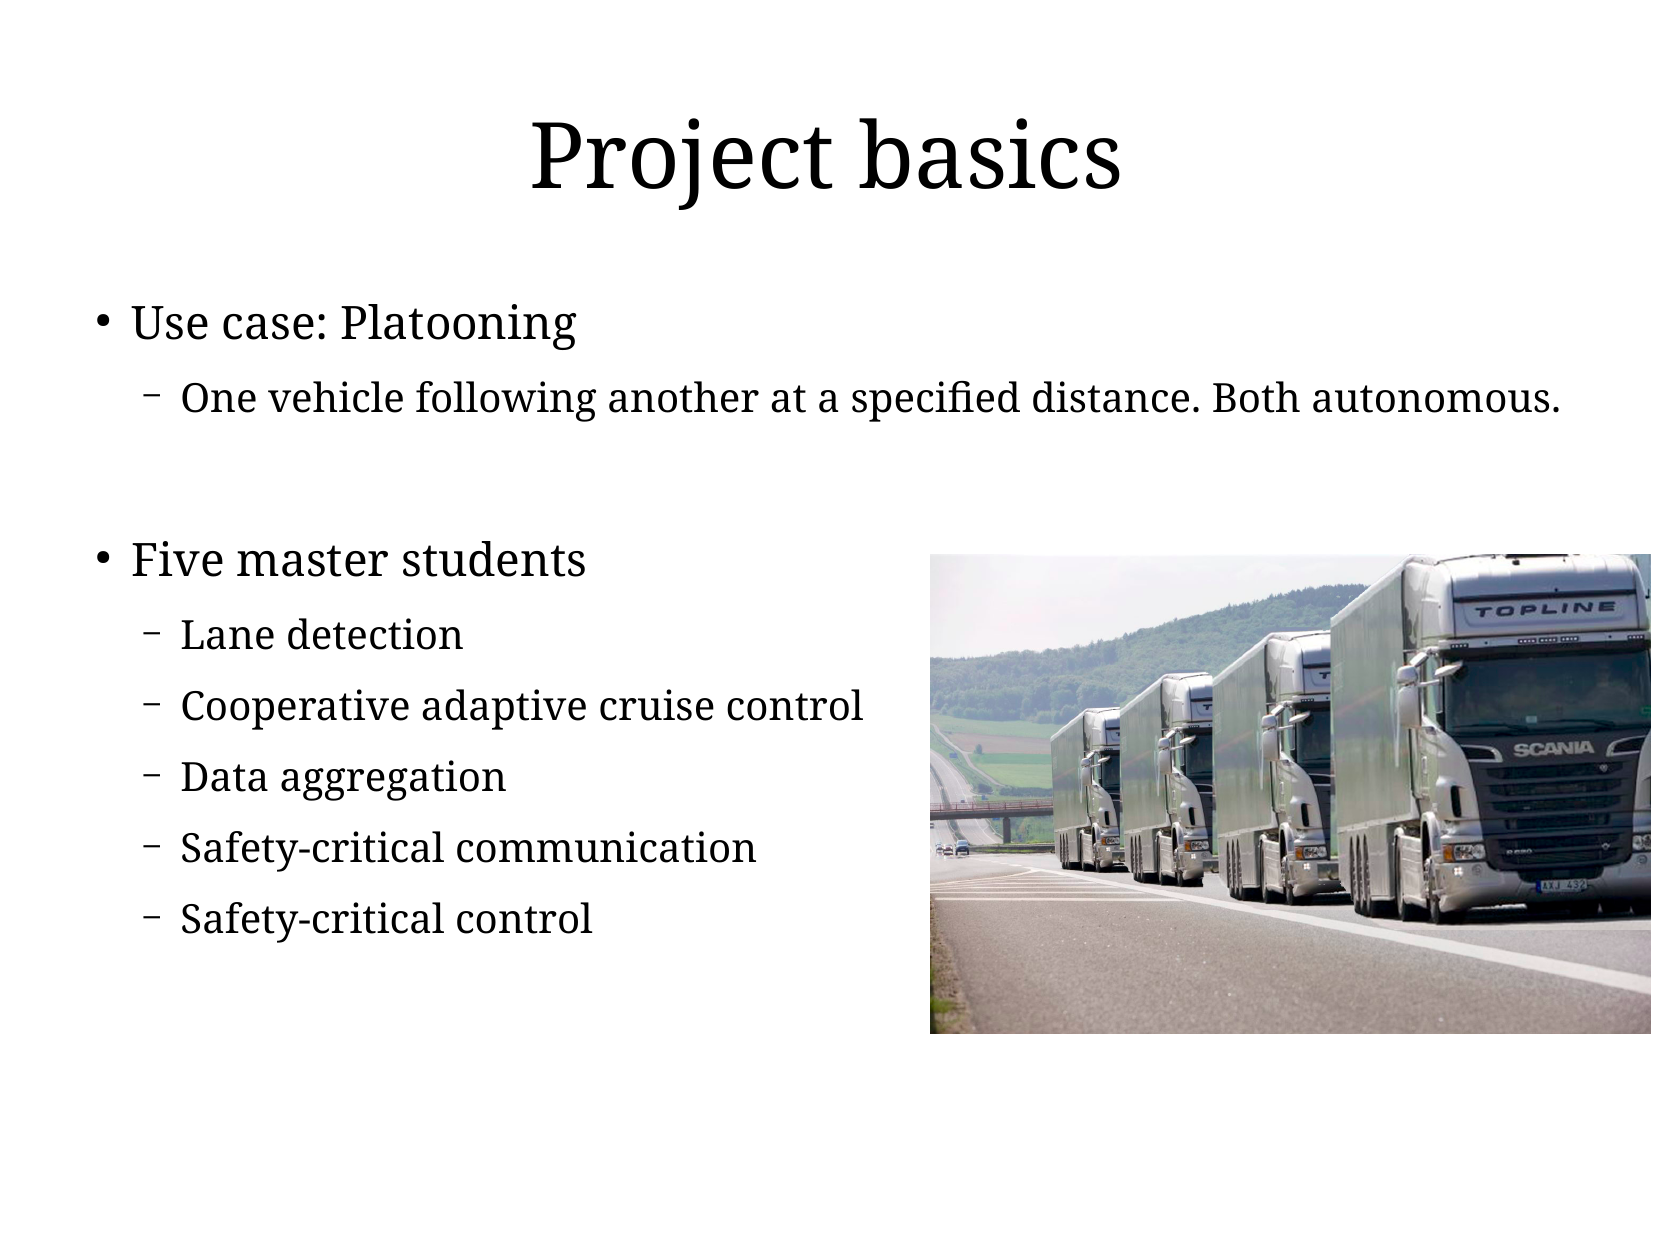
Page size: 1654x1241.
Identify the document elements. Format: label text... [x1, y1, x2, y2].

title Project basics [82, 49, 1571, 257]
list Use case: Platooning One vehicle following another at a specified distance. Both autonomous. Five master students Lane detection Cooperative adaptive cruise control Data aggregation Safety-critical communication Safety-critical control [82, 290, 1571, 1010]
picture [930, 554, 1651, 1034]
